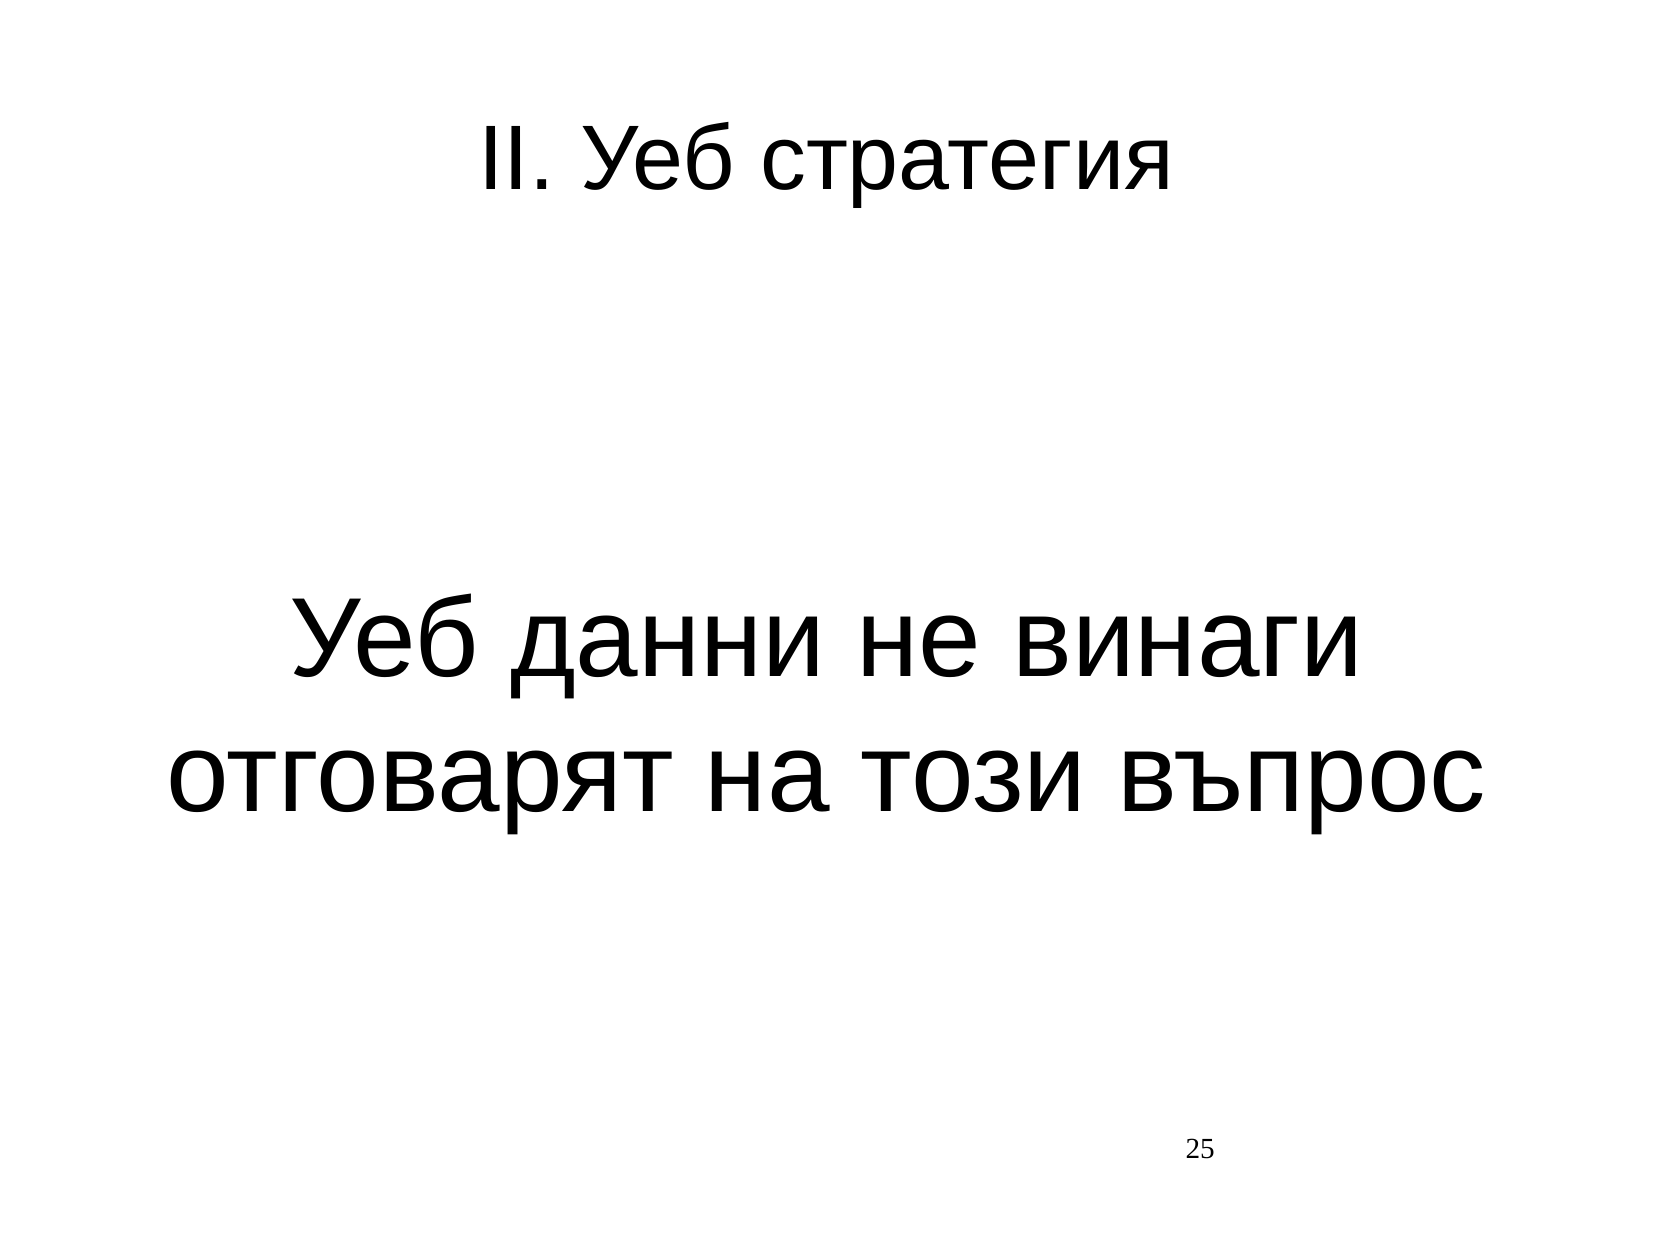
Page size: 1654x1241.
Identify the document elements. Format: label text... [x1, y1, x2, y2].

subtitle Уеб данни не винаги отговарят на този въпрос [82, 290, 1571, 1109]
title II. Уеб стратегия [82, 49, 1571, 257]
text_box [1185, 1129, 1571, 1216]
